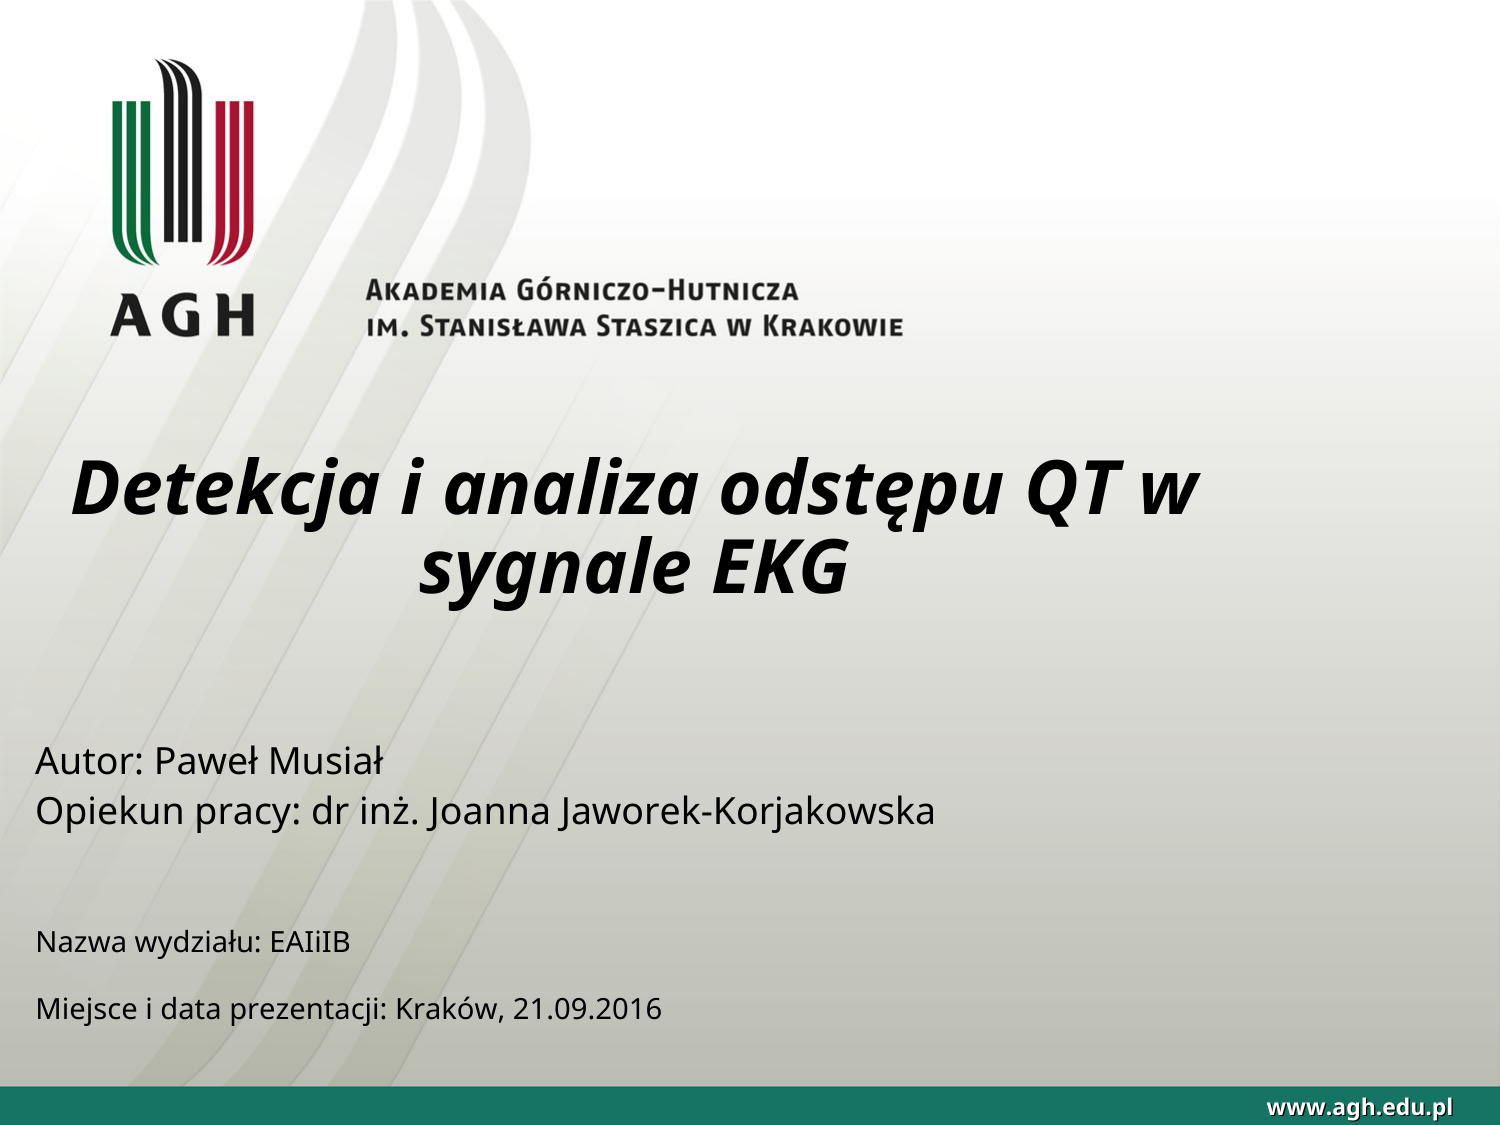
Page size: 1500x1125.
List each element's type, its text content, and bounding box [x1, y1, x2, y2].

picture [0, 0, 1500, 1125]
title Detekcja i analiza odstępu QT w sygnale EKG [70, 450, 1418, 697]
text_box Nazwa wydziału: EAIiIB Miejsce i data prezentacji: Kraków, 21.09.2016 [35, 925, 1046, 1063]
text_box www.agh.edu.pl [1251, 1084, 1500, 1125]
text_box Autor: Paweł Musiał Opiekun pracy: dr inż. Joanna Jaworek-Korjakowska [35, 732, 1170, 792]
